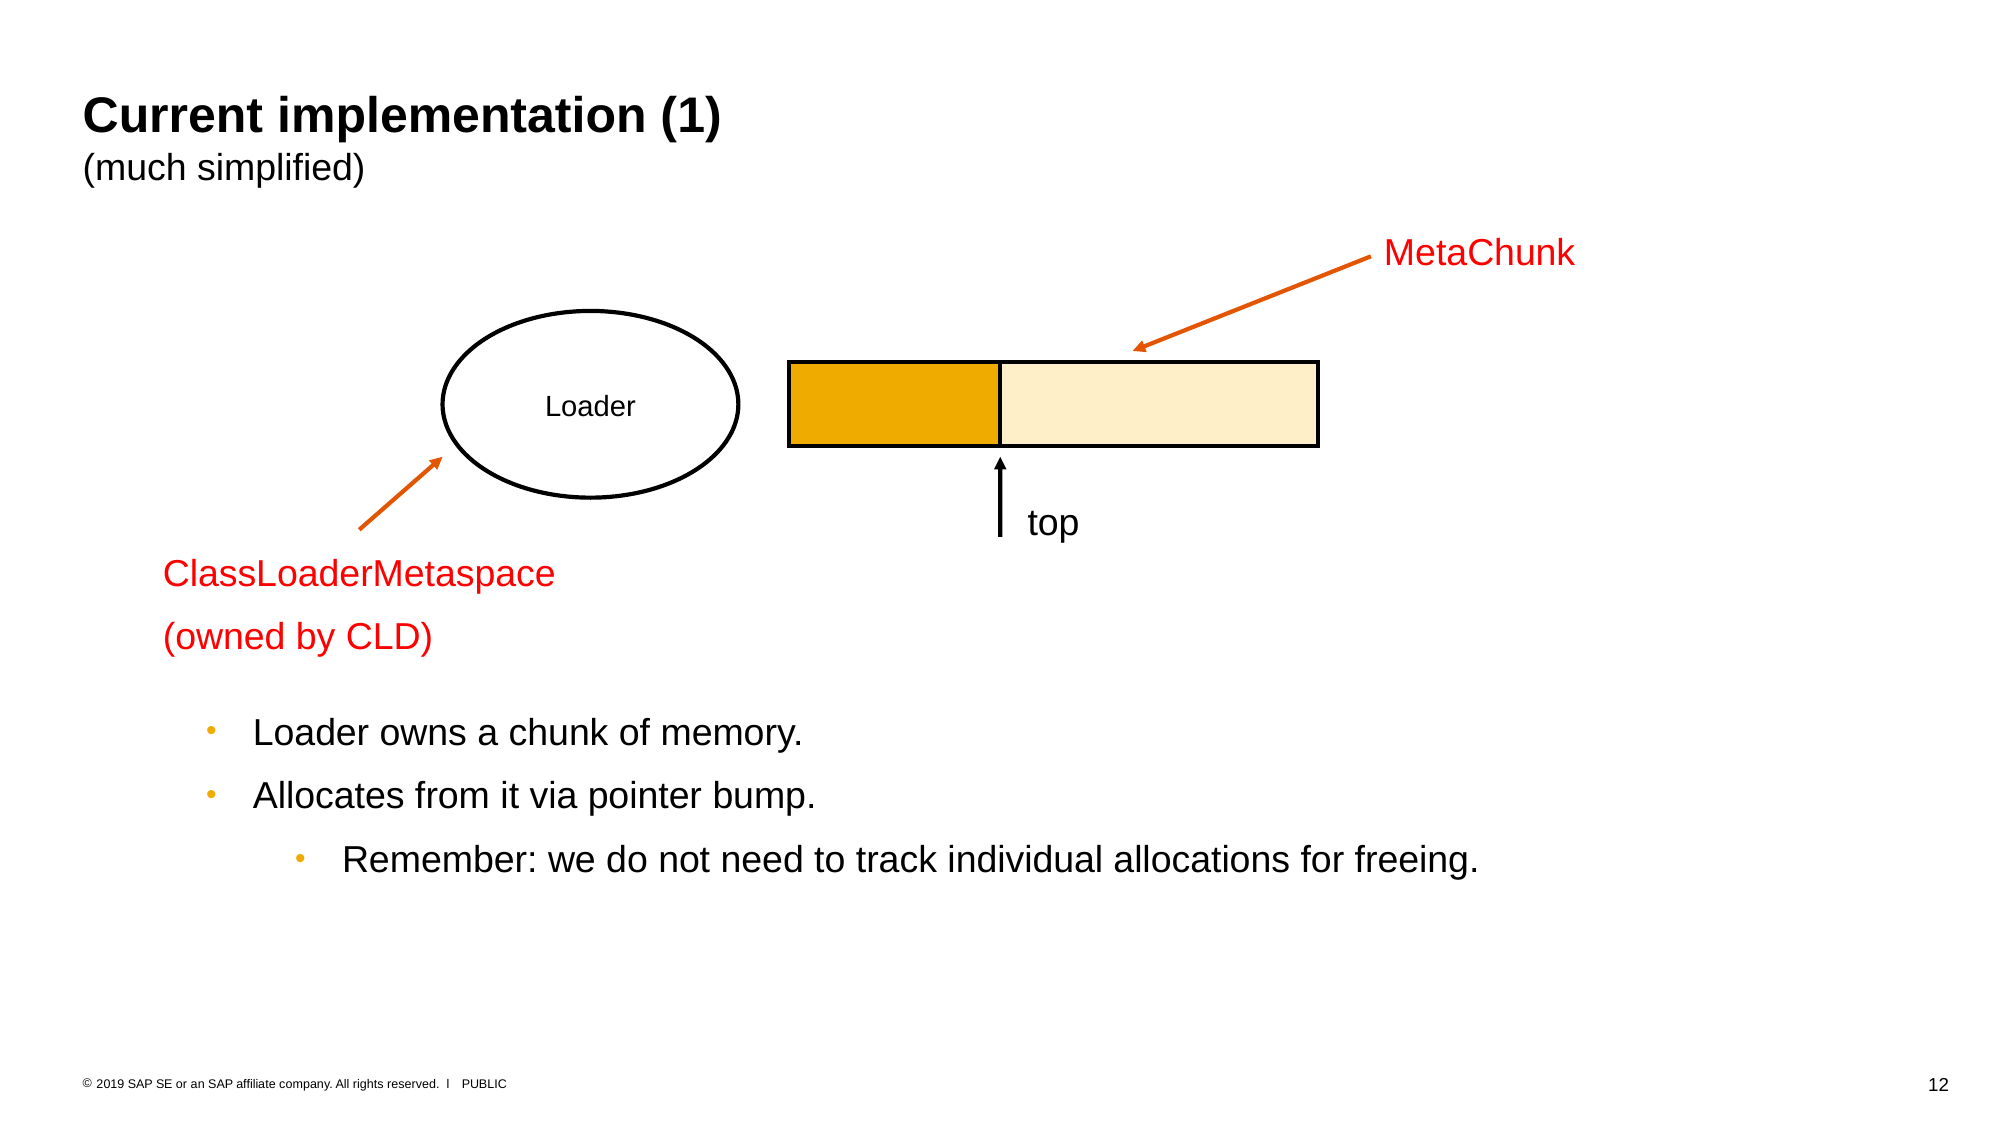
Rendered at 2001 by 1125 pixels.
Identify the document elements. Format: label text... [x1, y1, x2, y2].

text_box MetaChunk [1383, 228, 1576, 274]
text_box top [1027, 497, 1080, 543]
text_box ClassLoaderMetaspace (owned by CLD) [162, 548, 556, 658]
text_box top [1064, 517, 1074, 533]
text_box Loader [442, 310, 739, 498]
text_box Loader owns a chunk of memory. Allocates from it via pointer bump. Remember: we do not need to track individual allocations for freeing. [205, 707, 1747, 945]
text_box [788, 362, 1319, 447]
title Current implementation (1) (much simplified) [82, 82, 1918, 189]
